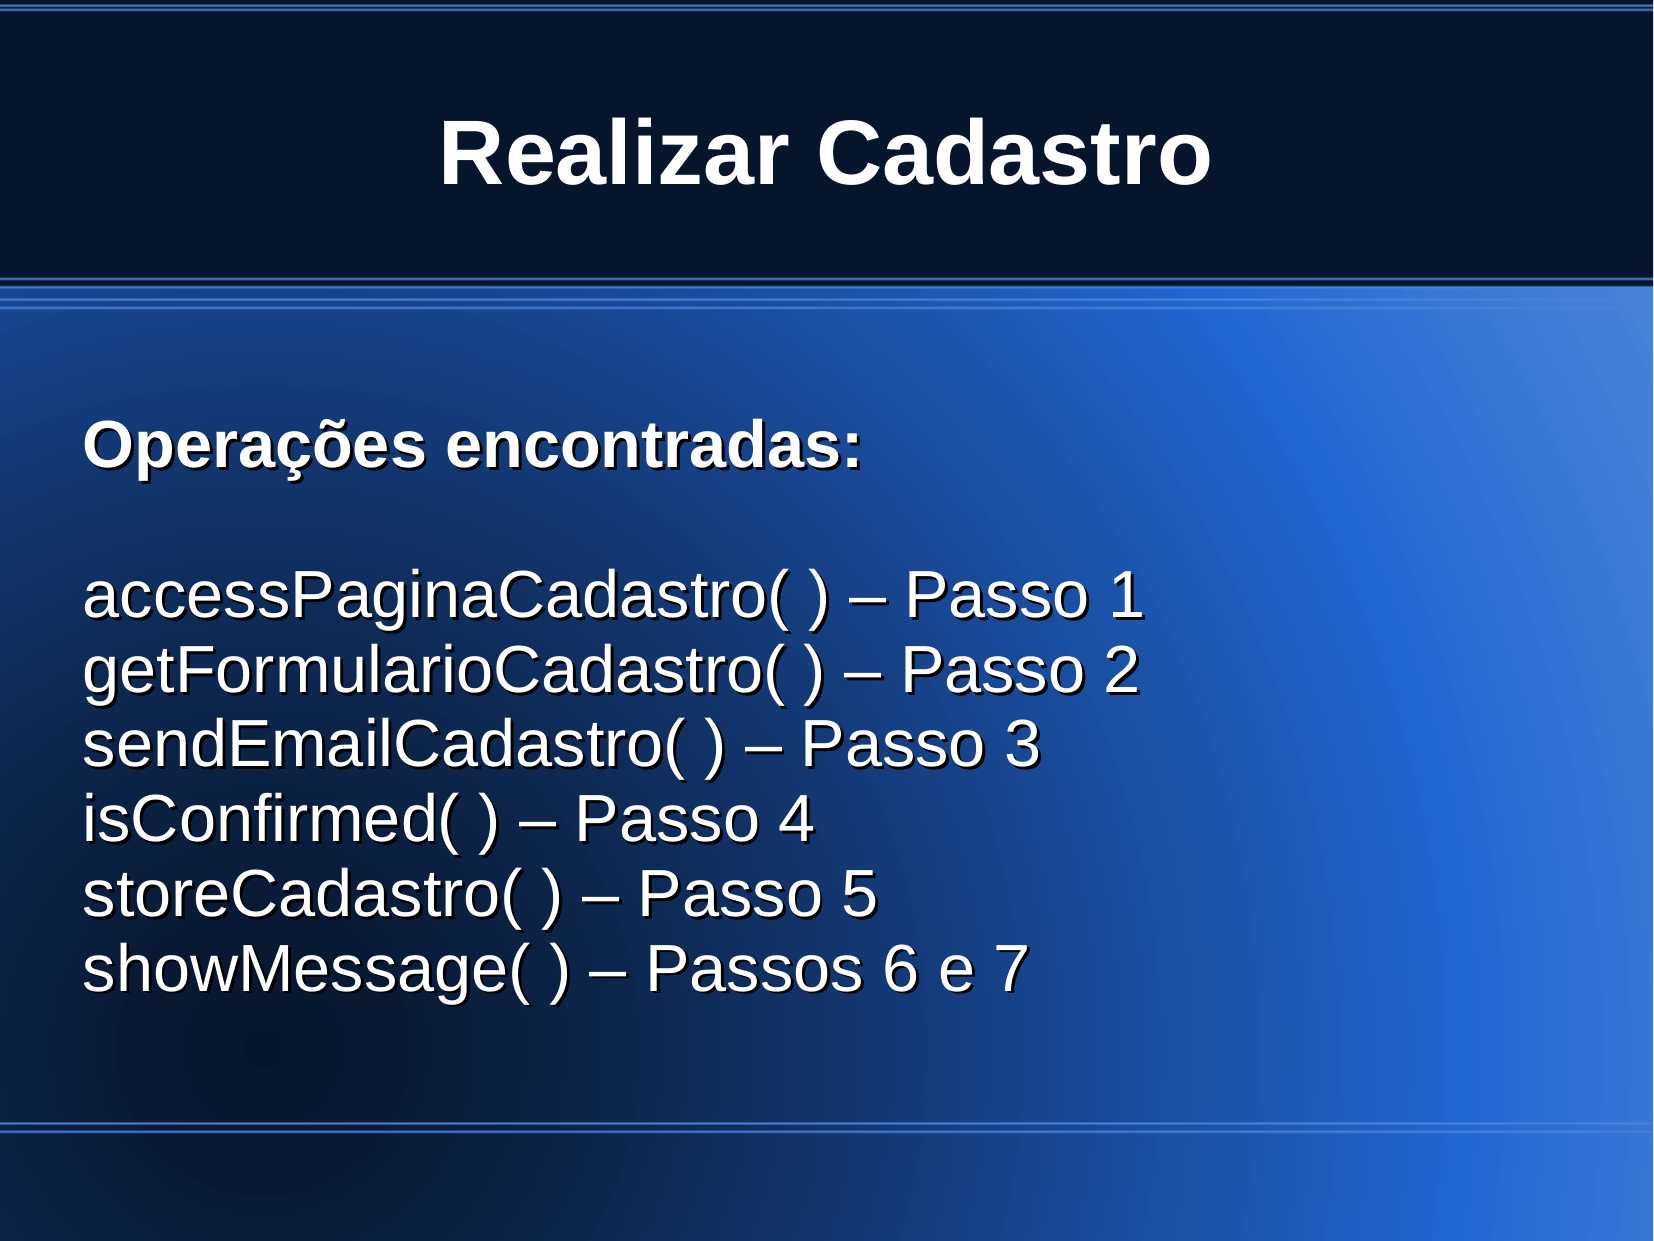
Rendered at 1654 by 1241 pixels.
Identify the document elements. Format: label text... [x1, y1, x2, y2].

picture [0, 0, 1654, 1241]
title Realizar Cadastro [82, 49, 1571, 257]
subtitle Operações encontradas: accessPaginaCadastro( ) – Passo 1 getFormularioCadastro( ) – Passo 2 sendEmailCadastro( ) – Passo 3 isConfirmed( ) – Passo 4 storeCadastro( ) – Passo 5 showMessage( ) – Passos 6 e 7 [82, 355, 1571, 1058]
